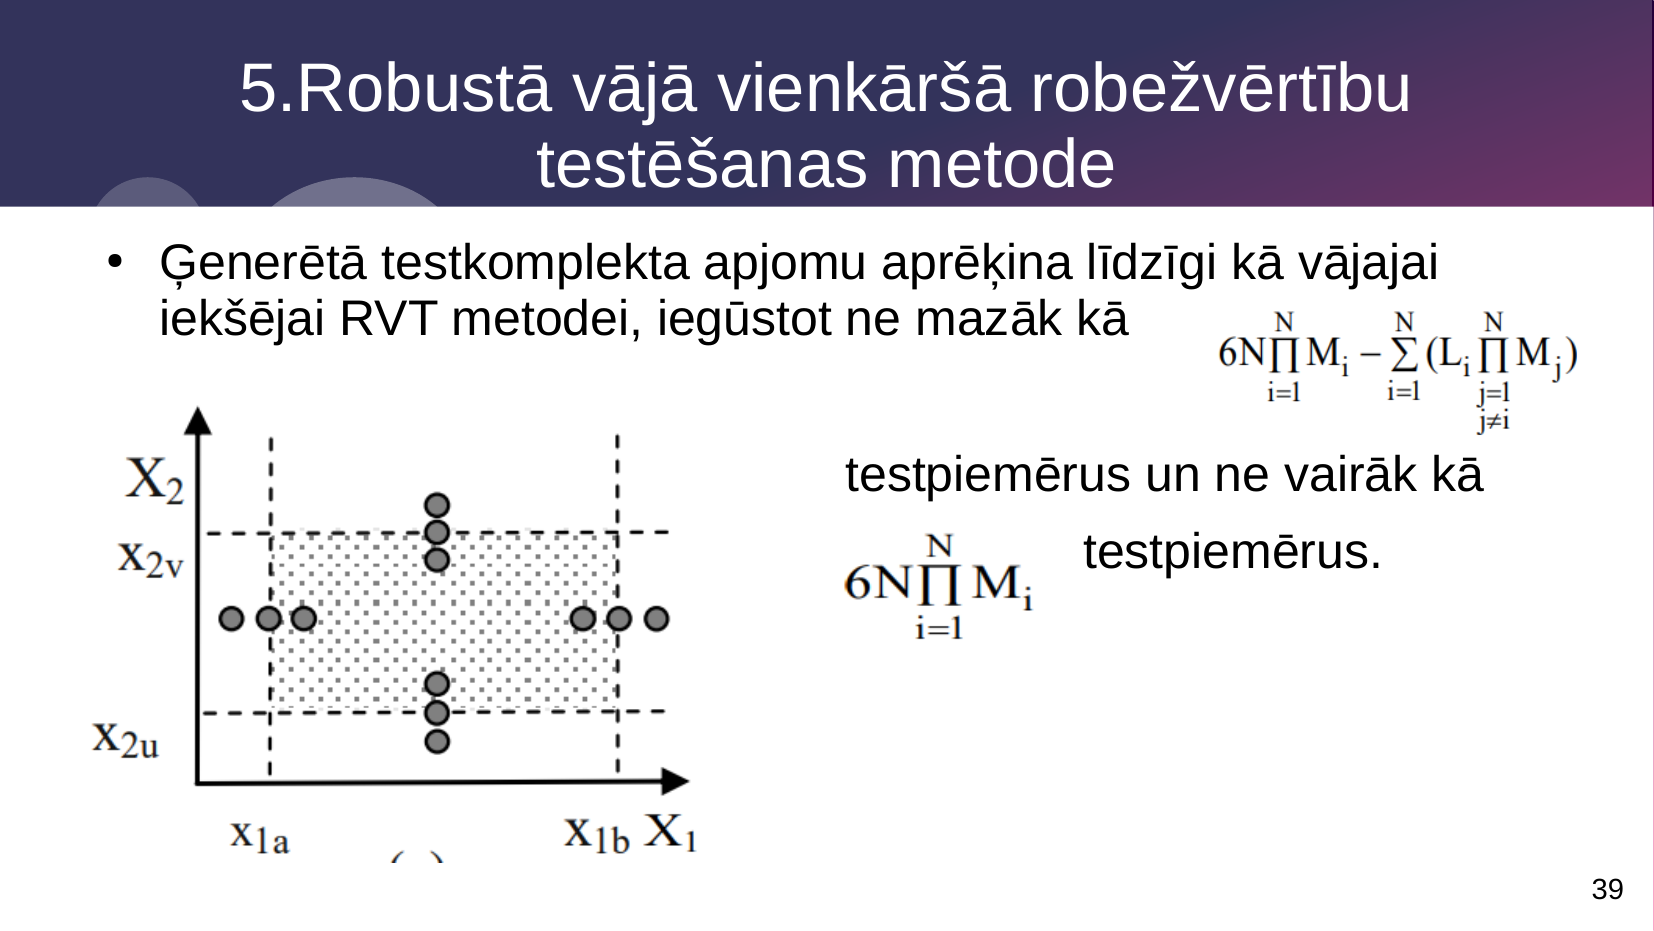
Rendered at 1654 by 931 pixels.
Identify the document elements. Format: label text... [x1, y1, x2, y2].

list Ģenerētā testkomplekta apjomu aprēķina līdzīgi kā vājajai iekšējai RVT metodei, iegūstot ne mazāk kā testpiemērus un ne vairāk kā testpiemērus. [88, 234, 1565, 826]
picture [829, 524, 1051, 647]
picture [1200, 304, 1582, 451]
title 5.Robustā vājā vienkāršā robežvērtību testēšanas metode [88, 44, 1565, 207]
picture [75, 362, 761, 863]
